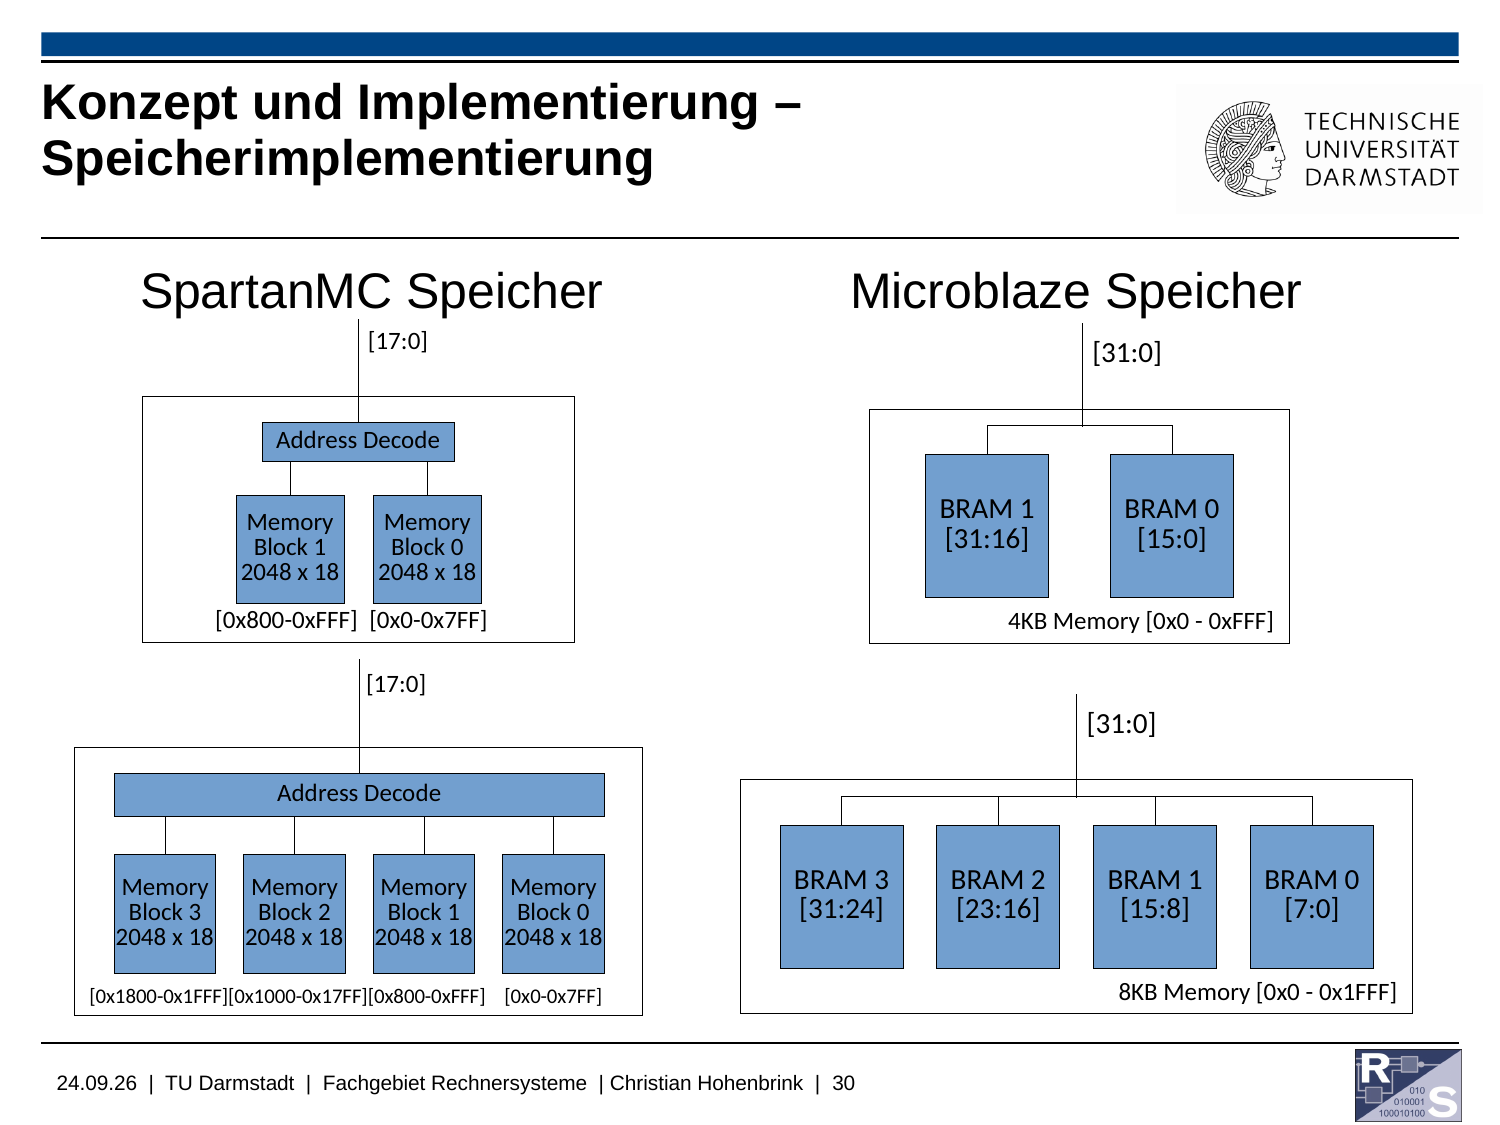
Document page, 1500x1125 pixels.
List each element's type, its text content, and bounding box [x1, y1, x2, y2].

list SpartanMC Speicher [41, 263, 731, 1032]
text_box 8KB Memory [0x0 - 0x1FFF] [740, 779, 1413, 1014]
text_box BRAM 0 [7:0] [1250, 825, 1374, 969]
text_box BRAM 0 [15:0] [1110, 454, 1234, 598]
list Microblaze Speicher [765, 263, 1456, 1032]
picture [1355, 1049, 1462, 1122]
text_box [17:0] [363, 669, 429, 703]
text_box [31:0] [1088, 335, 1167, 375]
text_box BRAM 2 [23:16] [936, 825, 1060, 969]
title Konzept und Implementierung – Speicherimplementierung [41, 55, 1131, 206]
text_box Memory Block 1 2048 x 18 [373, 854, 475, 974]
text_box Memory Block 1 2048 x 18 [236, 495, 345, 604]
text_box BRAM 1 [15:8] [1093, 825, 1217, 969]
text_box Memory Block 3 2048 x 18 [114, 854, 216, 974]
text_box [0x1800-0x1FFF][0x1000-0x17FF][0x800-0xFFF] [0x0-0x7FF] [74, 747, 643, 1016]
text_box BRAM 3 [31:24] [780, 825, 904, 969]
text_box Memory Block 2 2048 x 18 [243, 854, 346, 974]
text_box [0x800-0xFFF] [0x0-0x7FF] [142, 396, 575, 643]
text_box Memory Block 0 2048 x 18 [373, 495, 482, 604]
text_box Address Decode [114, 773, 605, 817]
text_box [17:0] [363, 327, 433, 359]
text_box [31:0] [1082, 705, 1161, 746]
text_box Memory Block 0 2048 x 18 [502, 854, 605, 974]
text_box 4KB Memory [0x0 - 0xFFF] [869, 409, 1290, 644]
text_box Address Decode [262, 422, 455, 462]
text_box BRAM 1 [31:16] [925, 454, 1049, 598]
